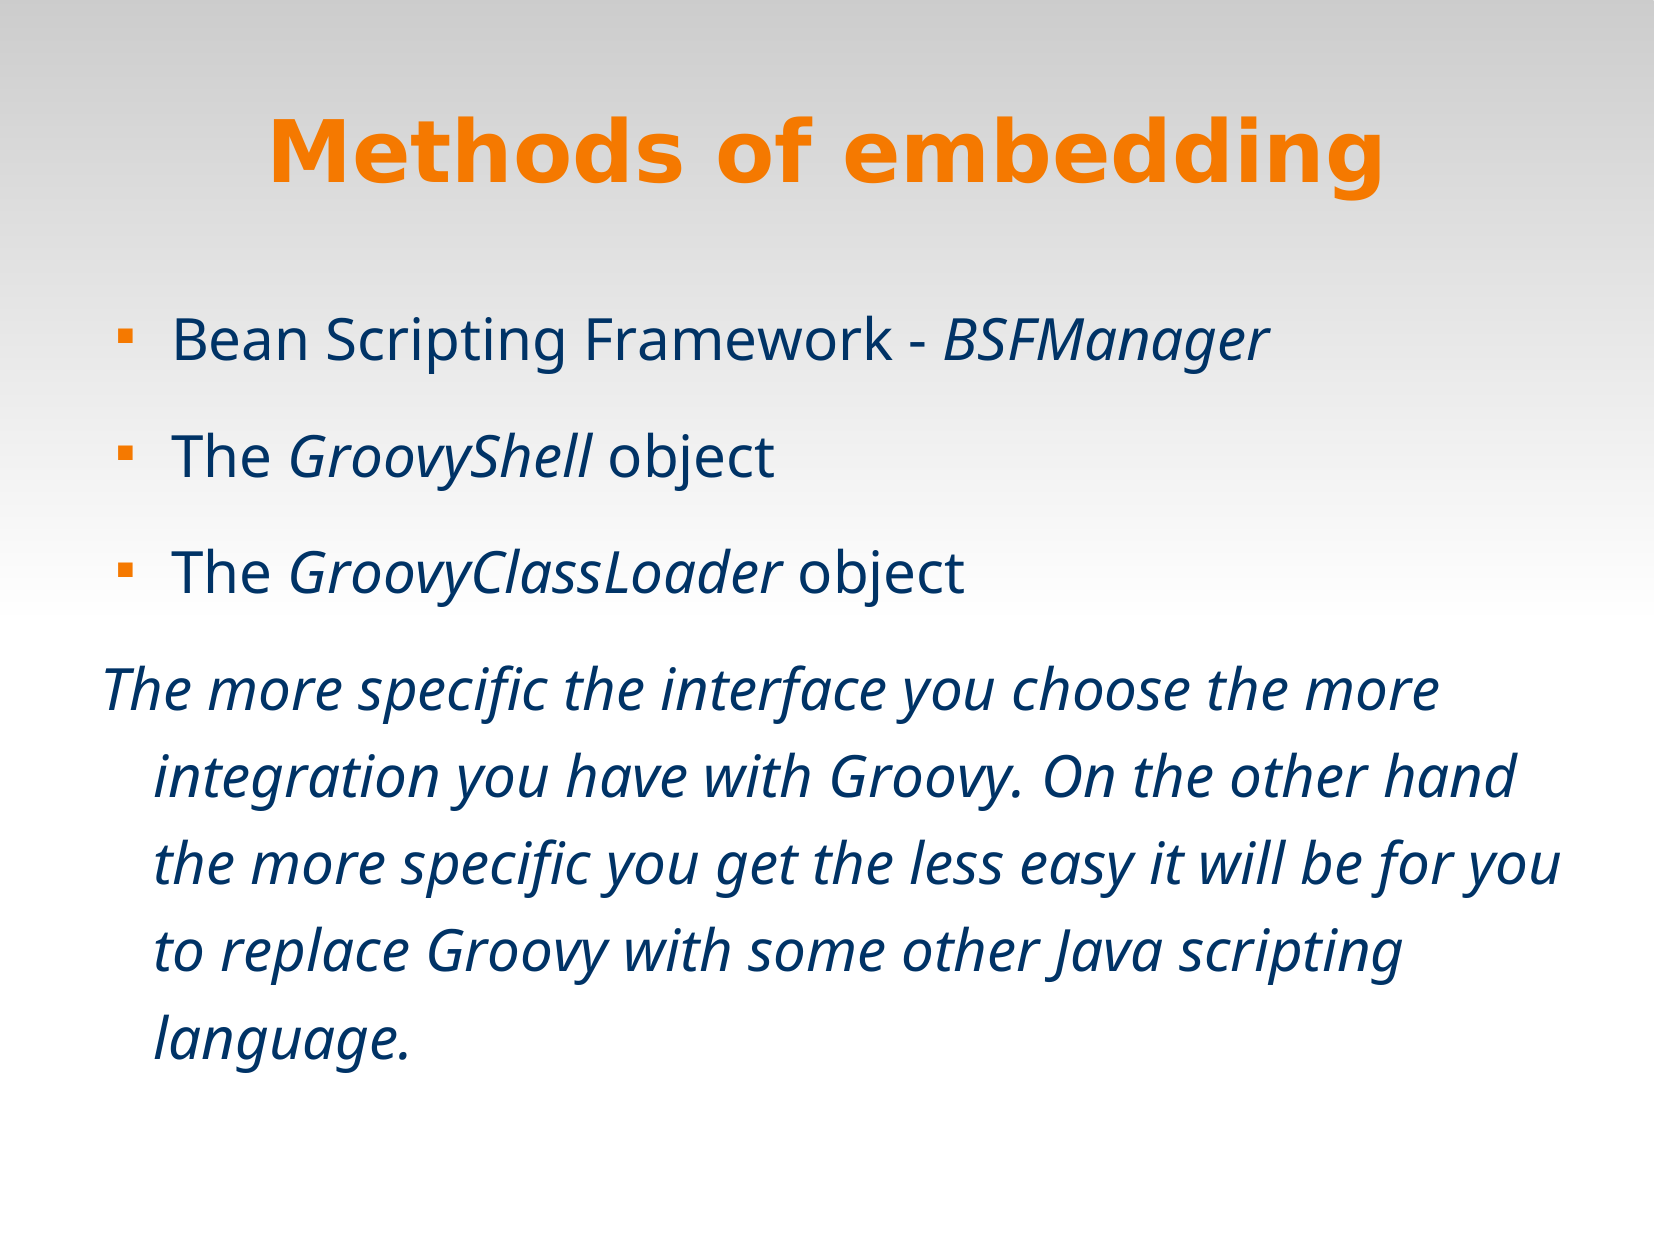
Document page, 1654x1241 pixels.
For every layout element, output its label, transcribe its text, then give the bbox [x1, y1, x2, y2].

list Bean Scripting Framework - BSFManager The GroovyShell object The GroovyClassLoader object The more specific the interface you choose the more integration you have with Groovy. On the other hand the more specific you get the less easy it will be for you to replace Groovy with some other Java scripting language. [82, 290, 1571, 1109]
title Methods of embedding [82, 49, 1571, 257]
